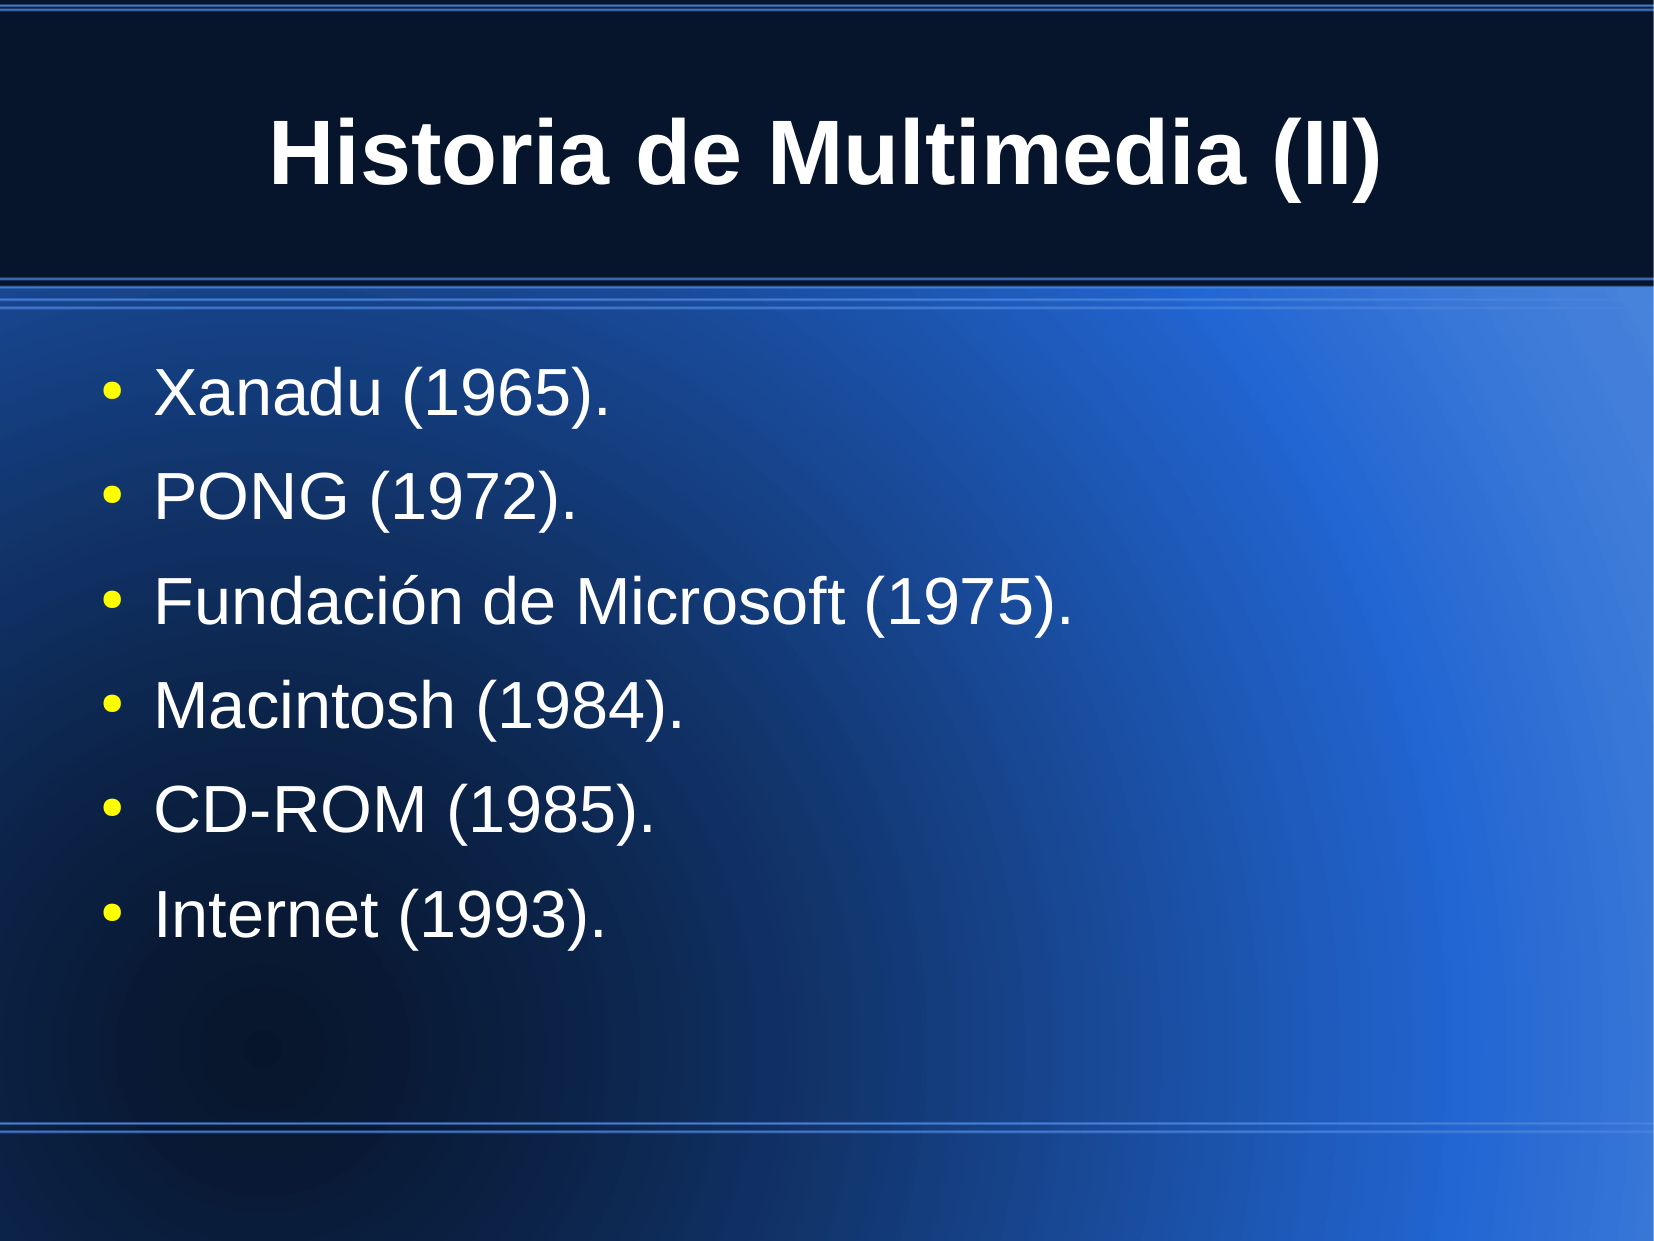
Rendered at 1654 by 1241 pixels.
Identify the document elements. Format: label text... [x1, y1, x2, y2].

picture [0, 0, 1654, 1241]
list Xanadu (1965). PONG (1972). Fundación de Microsoft (1975). Macintosh (1984). CD-ROM (1985). Internet (1993). [82, 355, 1571, 1058]
title Historia de Multimedia (II) [82, 49, 1571, 257]
